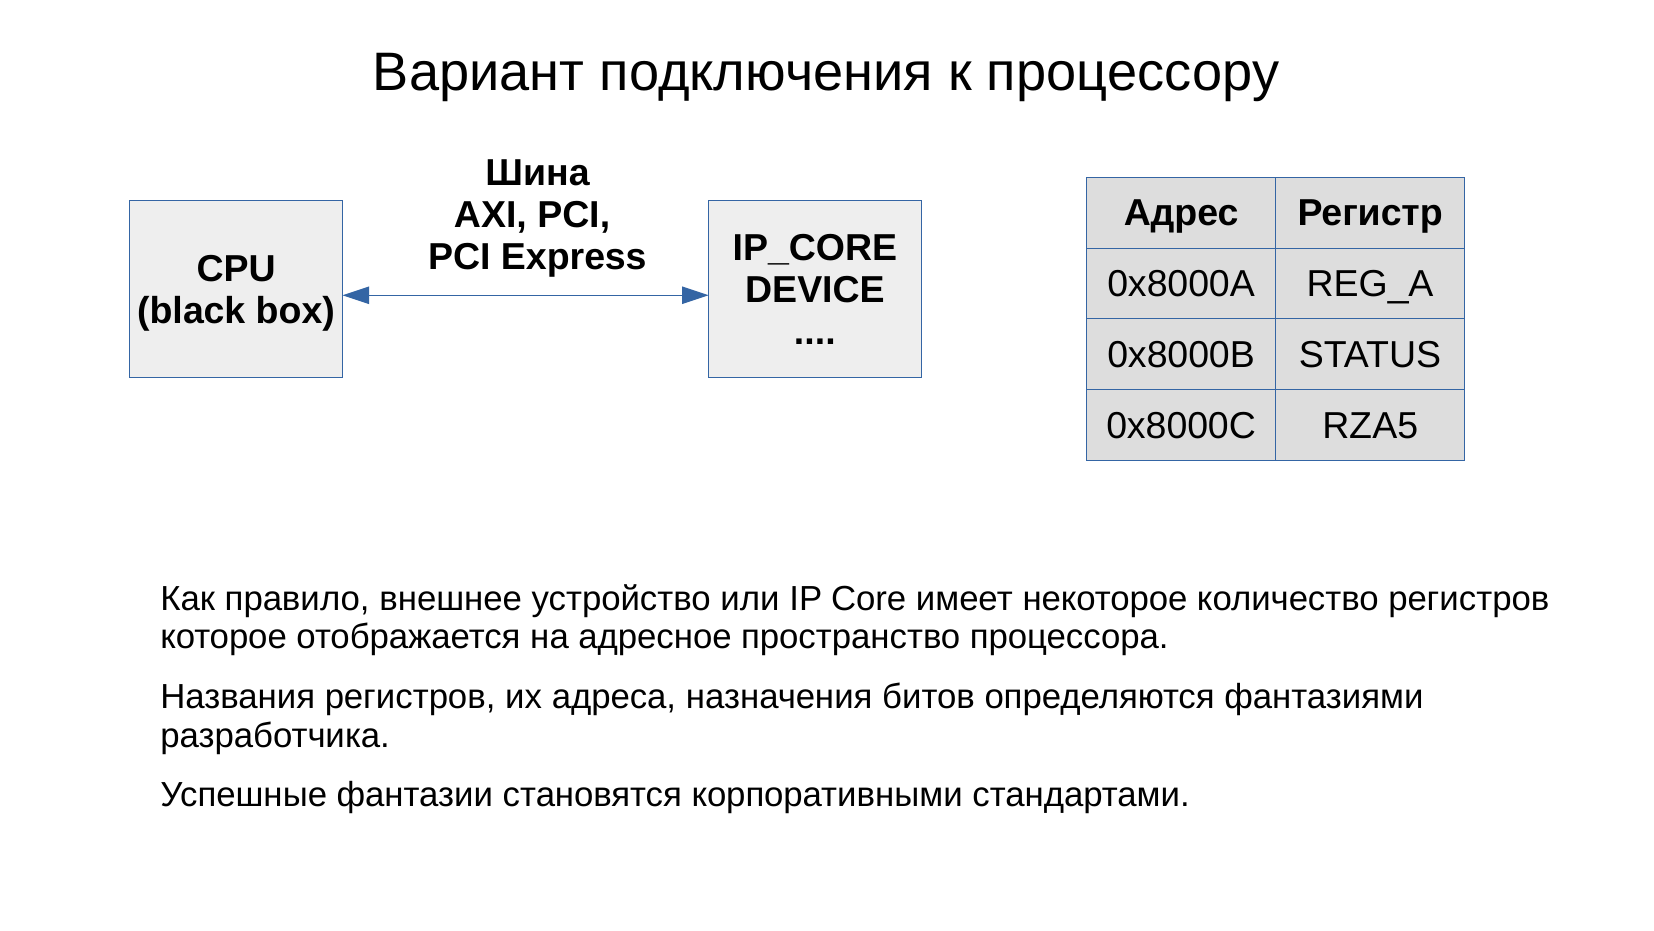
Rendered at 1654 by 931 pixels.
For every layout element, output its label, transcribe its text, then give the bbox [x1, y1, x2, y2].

text_box IP_CORE DEVICE .... [708, 200, 922, 378]
text_box STATUS [1275, 318, 1465, 389]
text_box 0x8000A [1086, 248, 1275, 318]
title Вариант подключения к процессору [82, 37, 1571, 107]
list Как правило, внешнее устройство или IP Core имеет некоторое количество регистров которое отображается на адресное пространство процессора. Названия регистров, их адреса, назначения битов определяются фантазиями разработчика. Успешные фантазии становятся корпоративными стандартами. [94, 578, 1583, 815]
text_box 0x8000B [1086, 318, 1275, 389]
text_box REG_A [1275, 248, 1465, 318]
text_box 0x8000C [1086, 389, 1275, 461]
text_box Адрес [1086, 177, 1275, 248]
text_box RZA5 [1275, 389, 1465, 461]
text_box CPU (black box) [129, 200, 343, 378]
text_box Регистр [1275, 177, 1465, 248]
text_box Шина AXI, PCI, PCI Express [413, 144, 662, 284]
